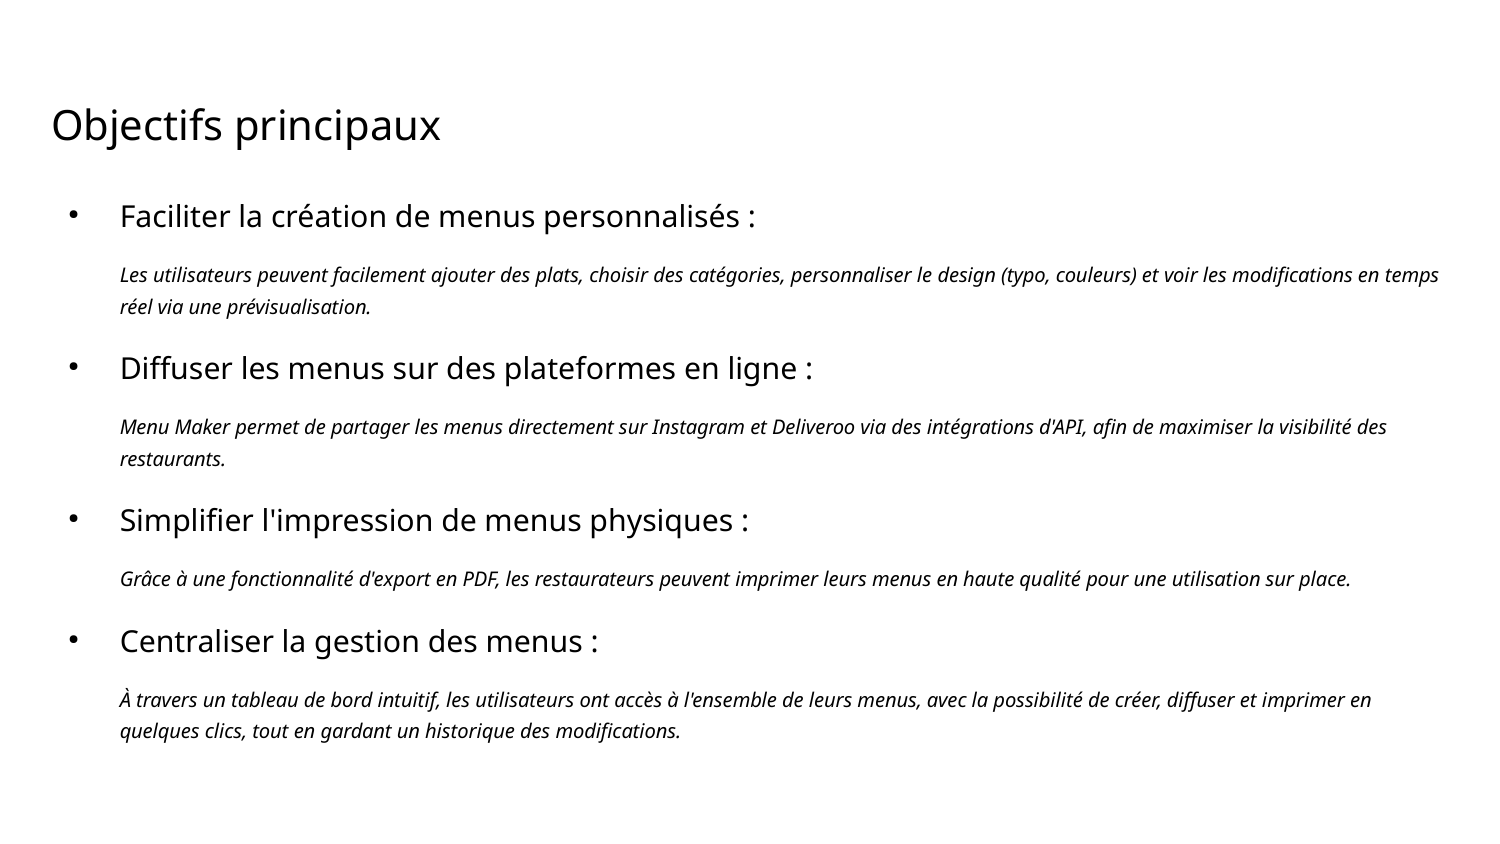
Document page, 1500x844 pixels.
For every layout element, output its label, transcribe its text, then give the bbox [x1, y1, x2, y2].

title Objectifs principaux [51, 72, 1449, 167]
list Faciliter la création de menus personnalisés : Les utilisateurs peuvent facilement ajouter des plats, choisir des catégories, personnaliser le design (typo, couleurs) et voir les modifications en temps réel via une prévisualisation. Diffuser les menus sur des plateformes en ligne : Menu Maker permet de partager les menus directement sur Instagram et Deliveroo via des intégrations d'API, afin de maximiser la visibilité des restaurants. Simplifier l'impression de menus physiques : Grâce à une fonctionnalité d'export en PDF, les restaurateurs peuvent imprimer leurs menus en haute qualité pour une utilisation sur place. Centraliser la gestion des menus : À travers un tableau de bord intuitif, les utilisateurs ont accès à l'ensemble de leurs menus, avec la possibilité de créer, diffuser et imprimer en quelques clics, tout en gardant un historique des modifications. [51, 189, 1449, 750]
